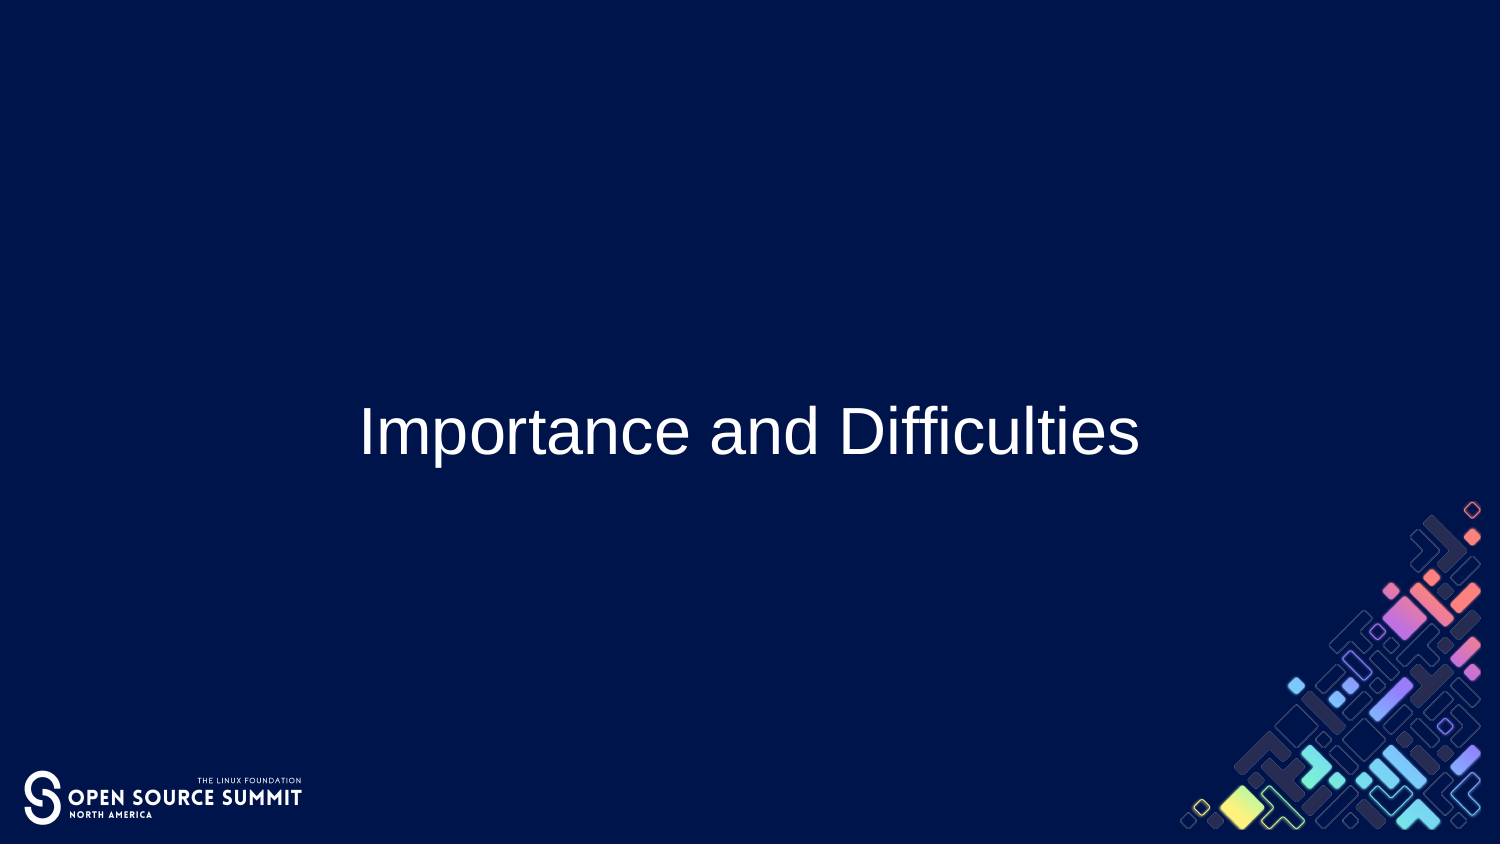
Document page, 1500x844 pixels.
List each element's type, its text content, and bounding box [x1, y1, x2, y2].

picture [1180, 501, 1481, 830]
title Importance and Difficulties [51, 300, 1449, 563]
picture [19, 765, 307, 830]
